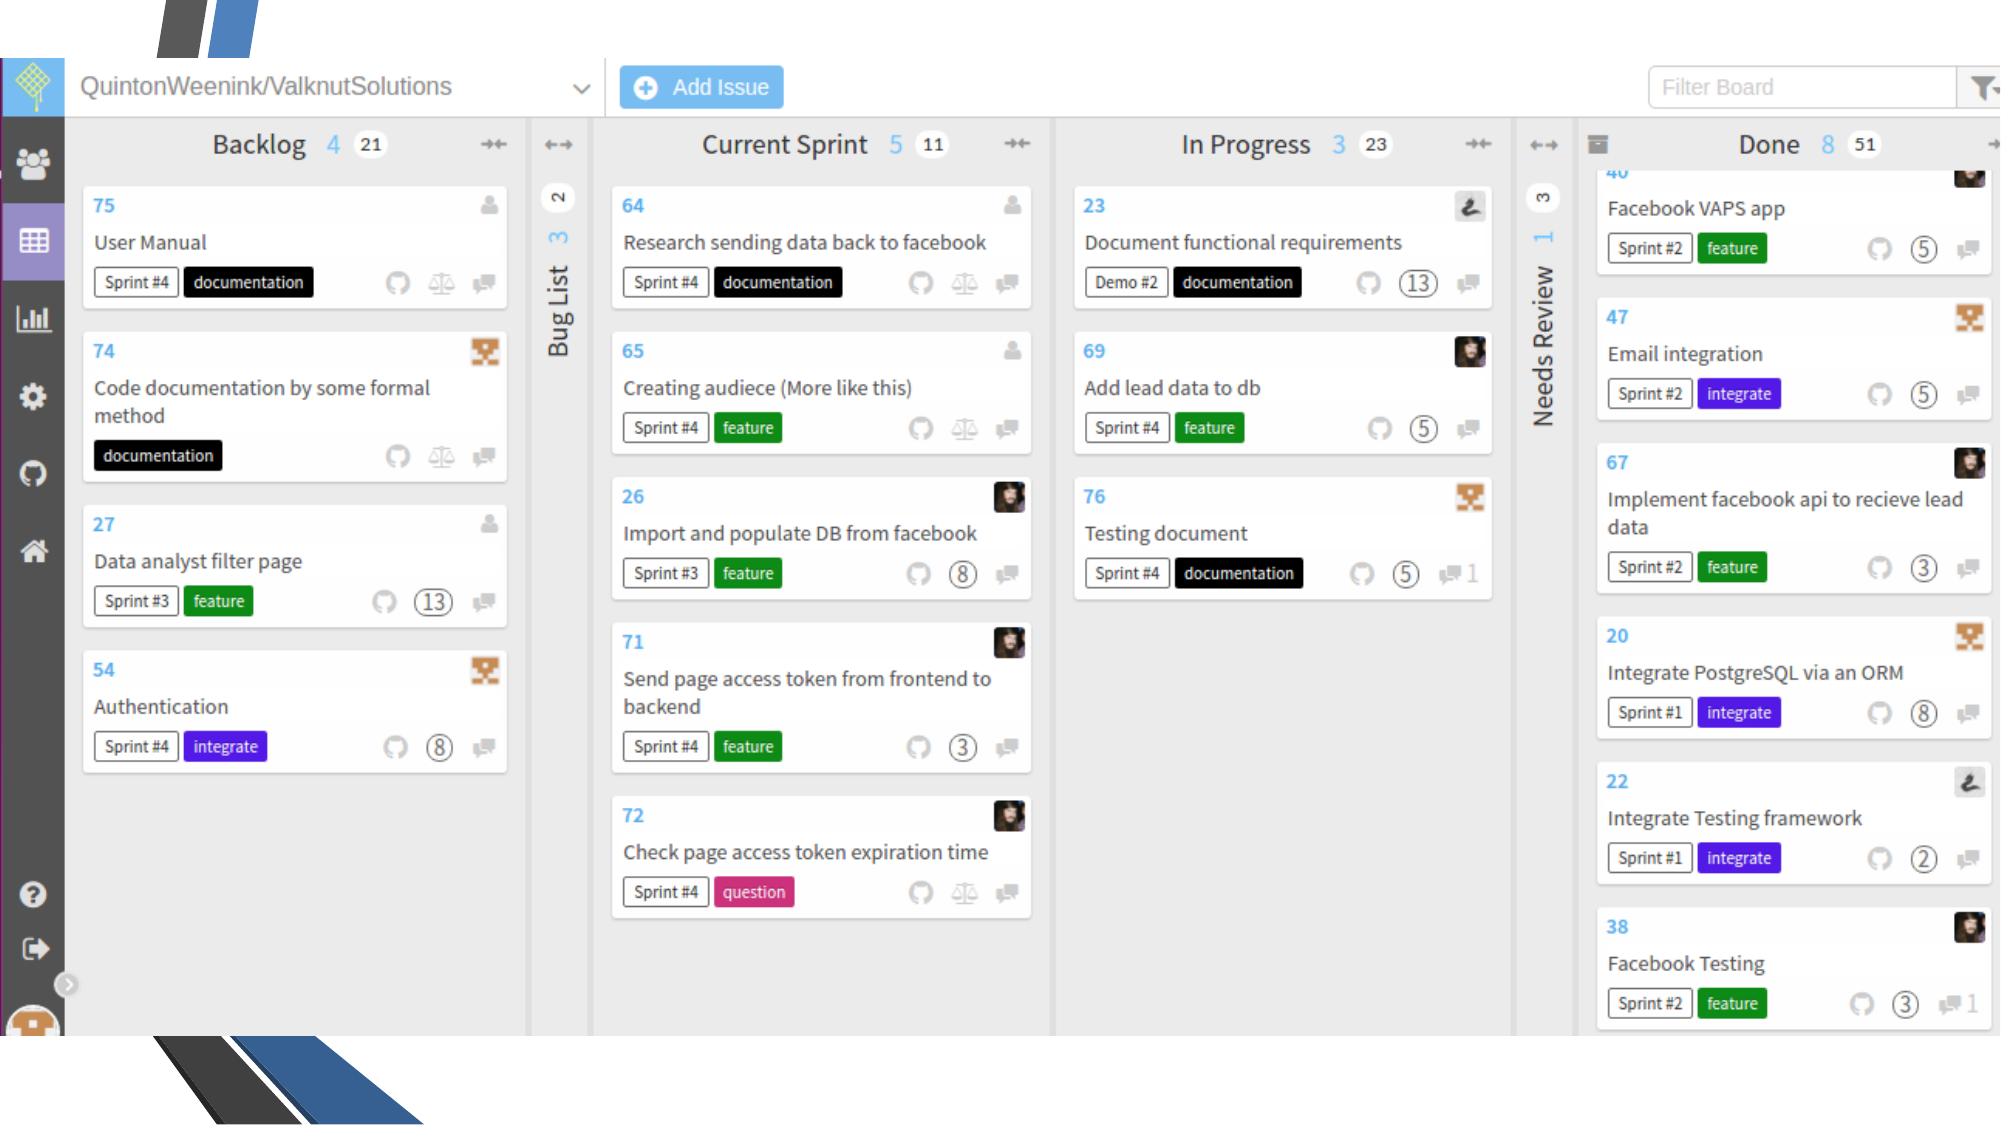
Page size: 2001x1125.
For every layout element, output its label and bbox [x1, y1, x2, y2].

picture [0, 58, 2001, 1036]
